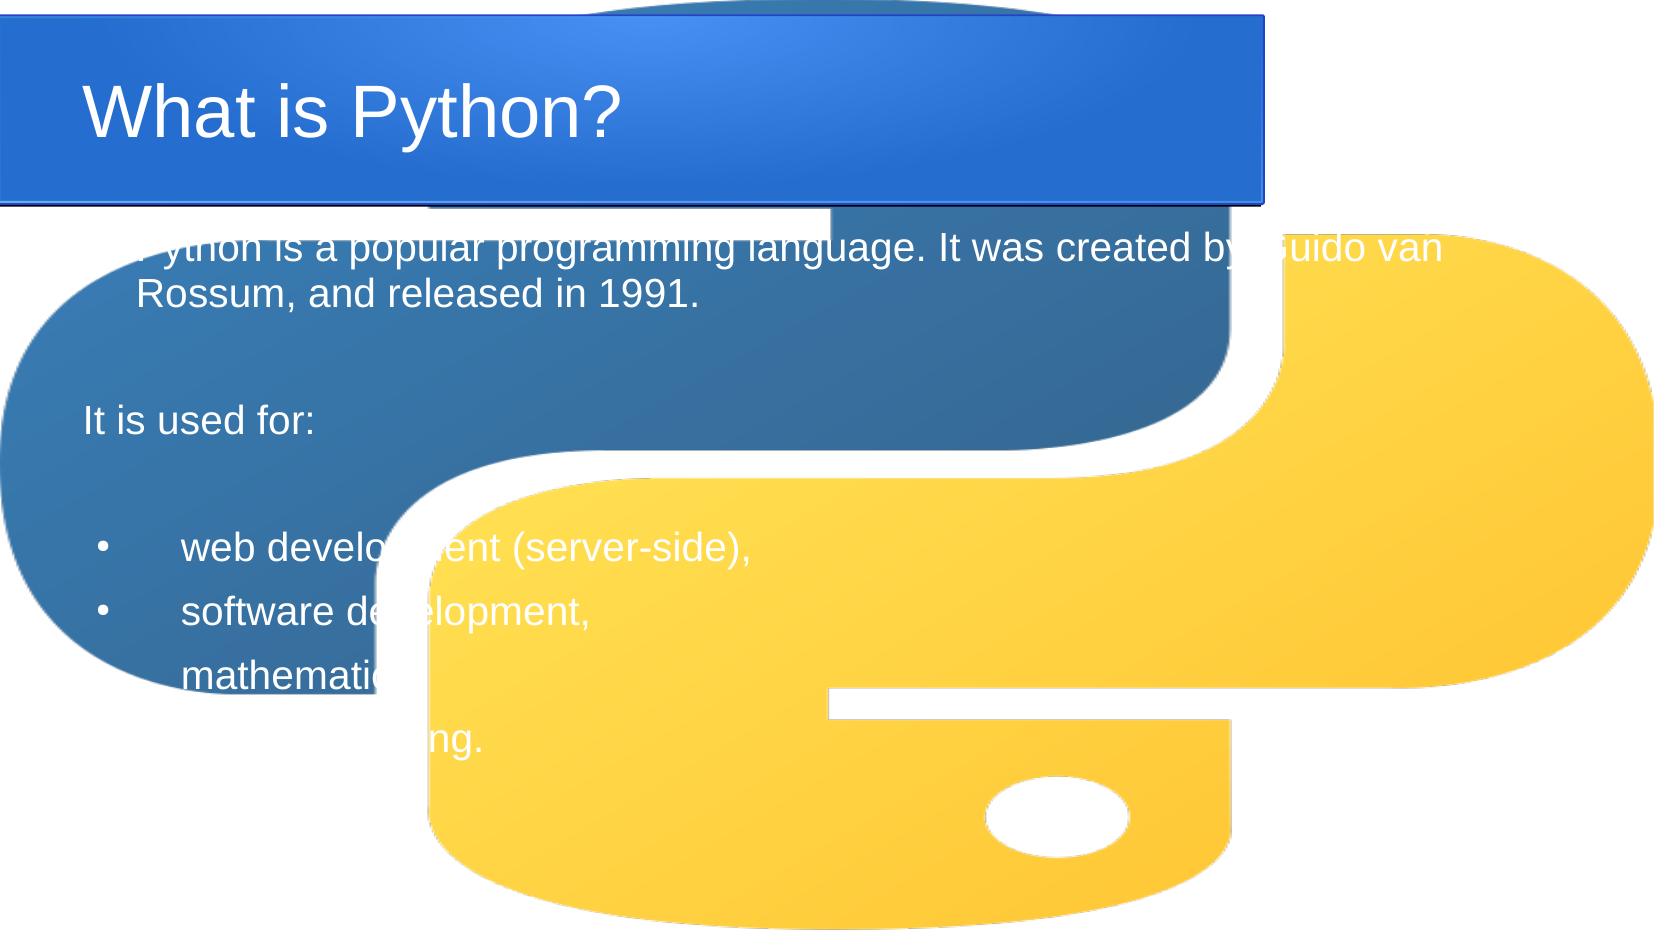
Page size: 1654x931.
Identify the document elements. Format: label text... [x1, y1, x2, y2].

title What is Python? [82, 35, 1235, 189]
list Python is a popular programming language. It was created by Guido van Rossum, and released in 1991. It is used for: web development (server-side), software development, mathematics, system scripting. [82, 224, 1571, 764]
picture [0, 0, 1654, 931]
